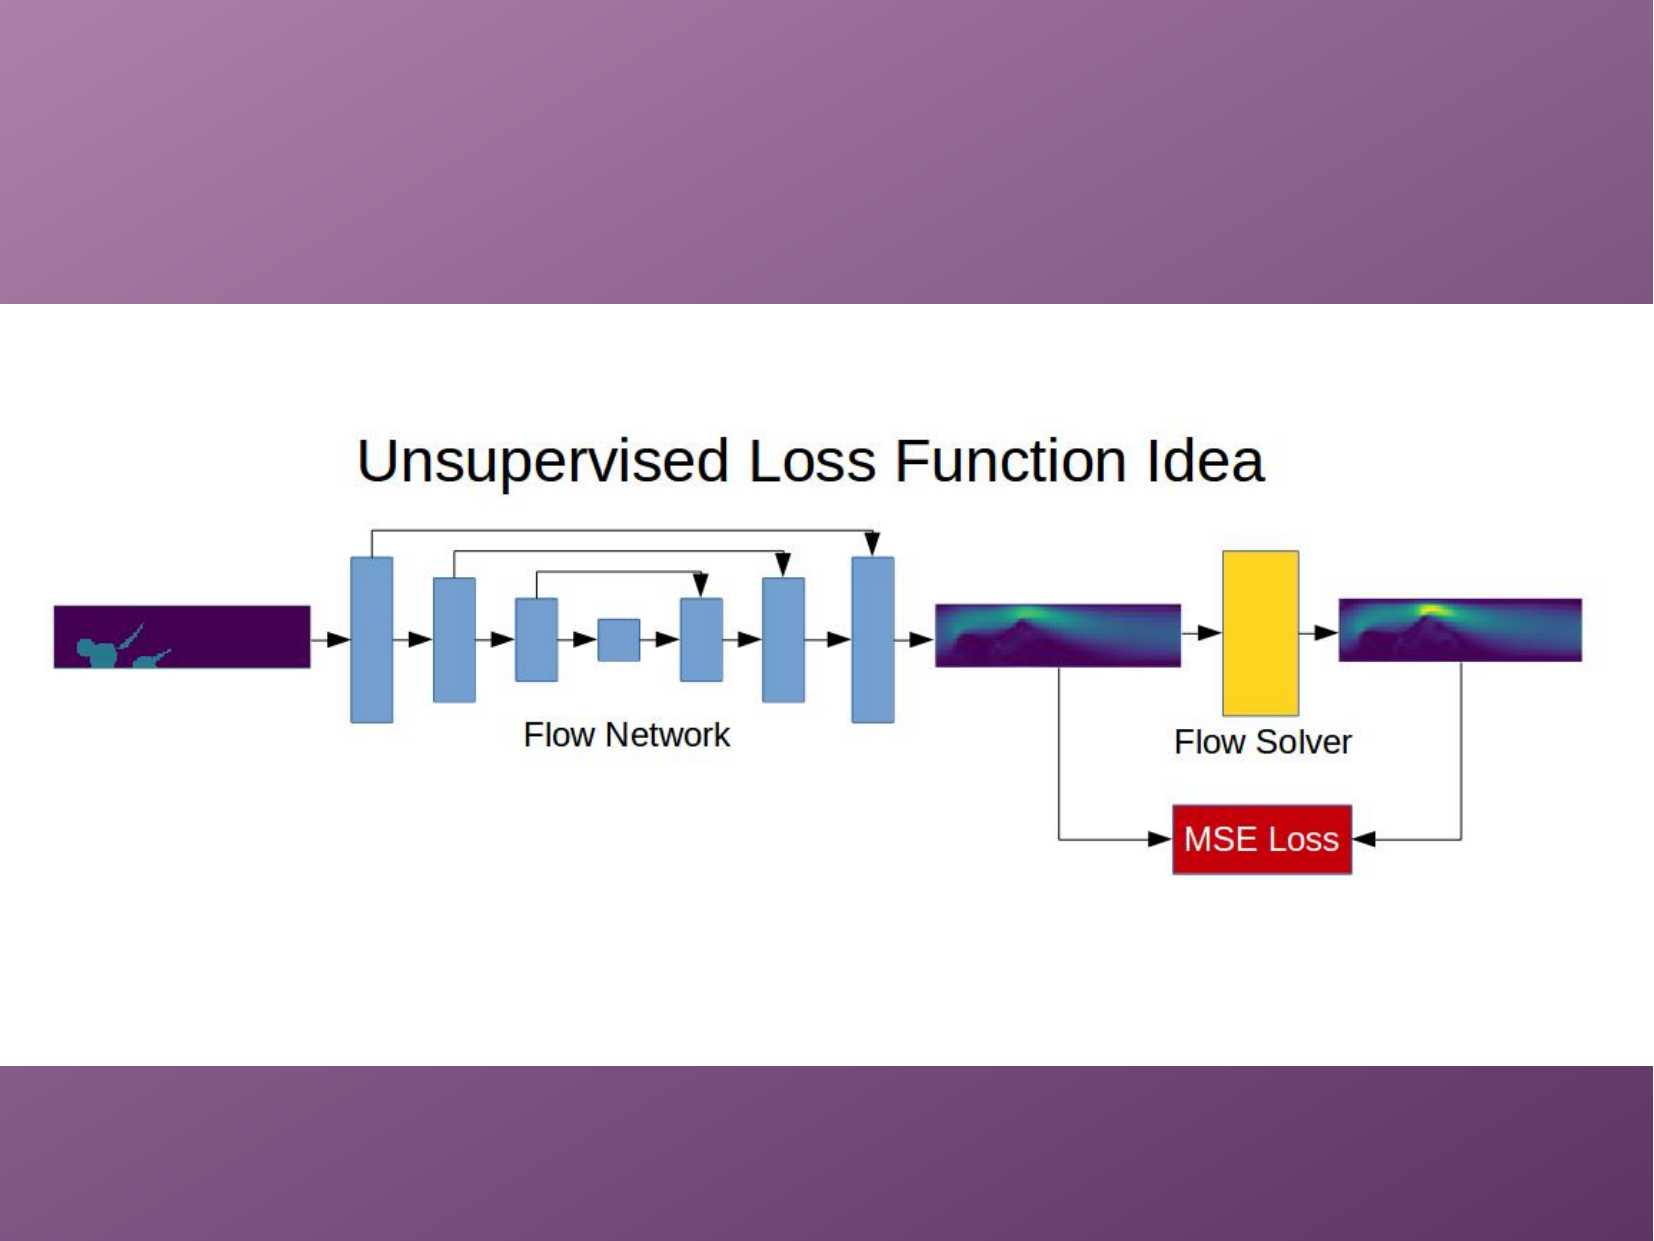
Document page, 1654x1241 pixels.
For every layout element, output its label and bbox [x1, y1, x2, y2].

picture [0, 304, 1653, 1066]
